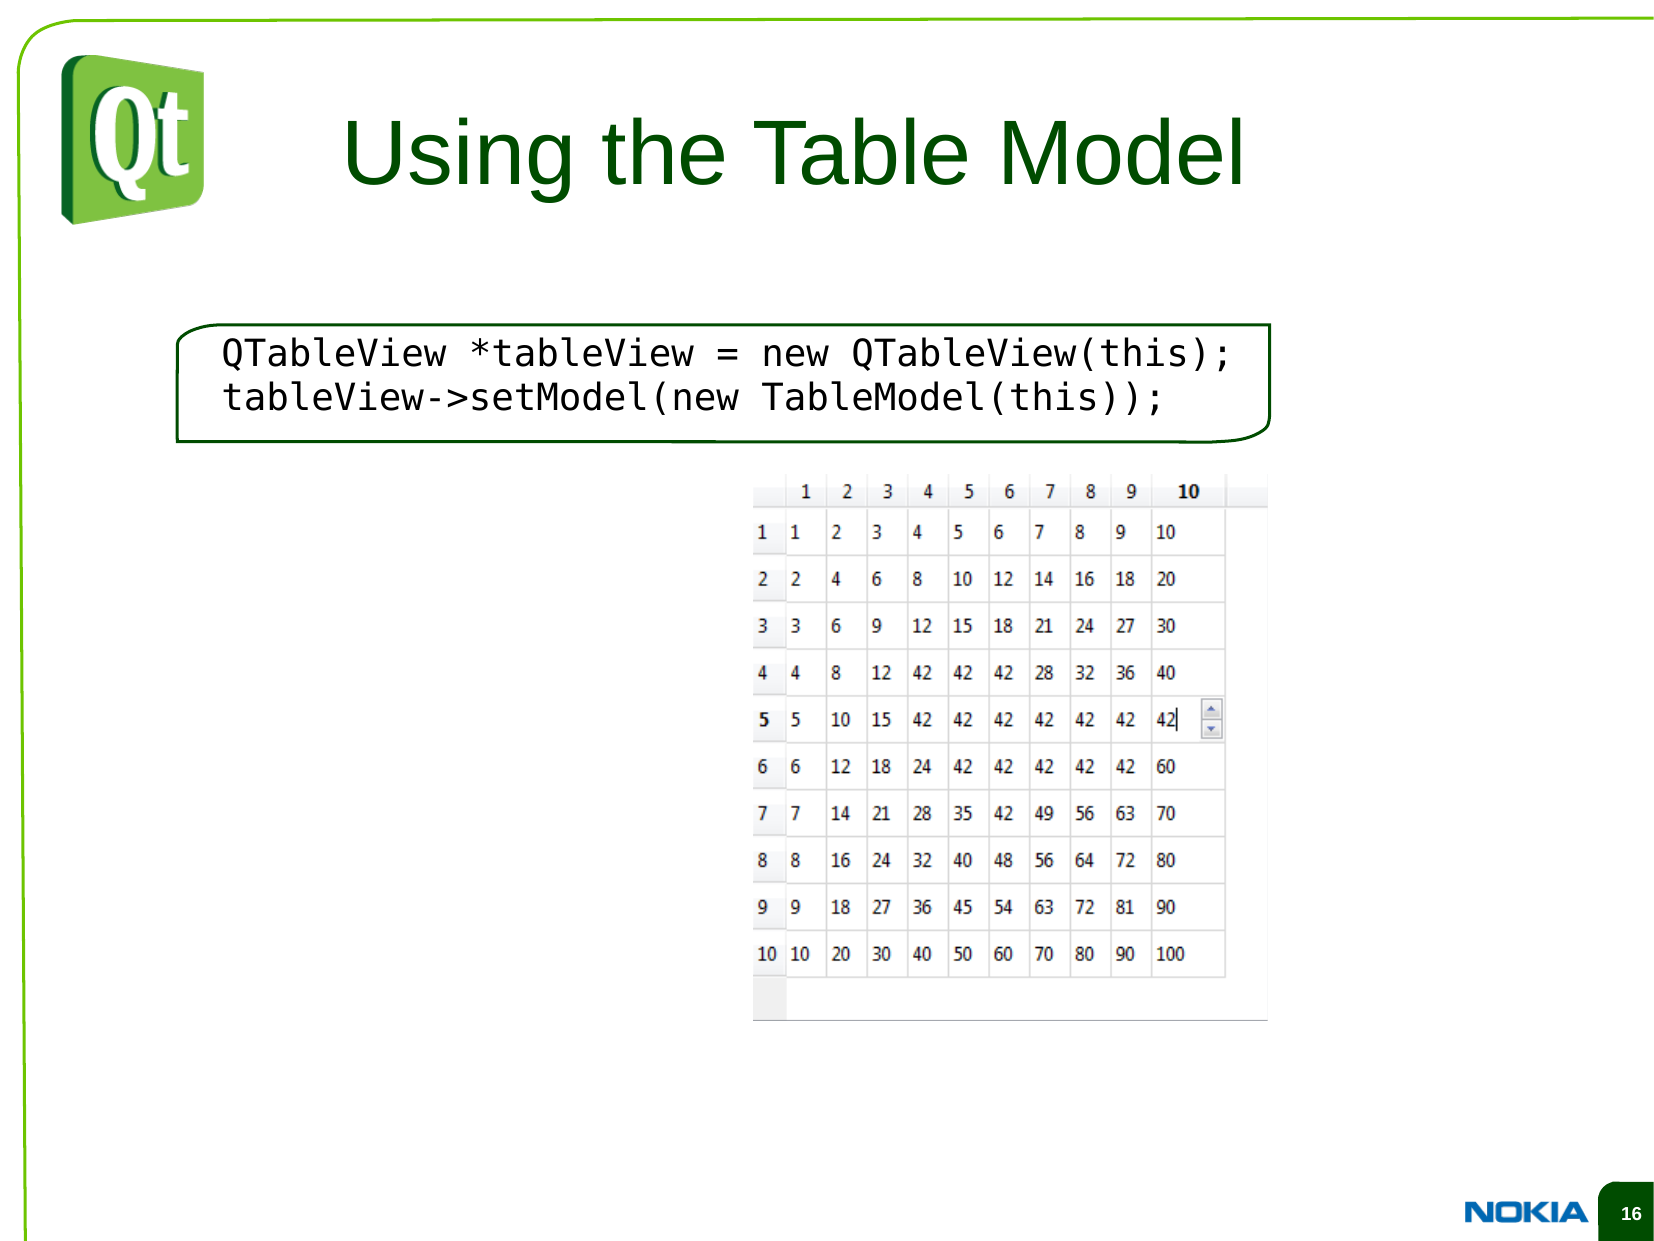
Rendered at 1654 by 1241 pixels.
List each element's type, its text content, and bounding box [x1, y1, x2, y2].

picture [61, 55, 204, 225]
picture [1465, 1201, 1589, 1223]
text_box QTableView *tableView = new QTableView(this); tableView->setModel(new TableModel(this)); [206, 327, 1268, 427]
title Using the Table Model [257, 56, 1333, 250]
picture [753, 474, 1268, 1021]
